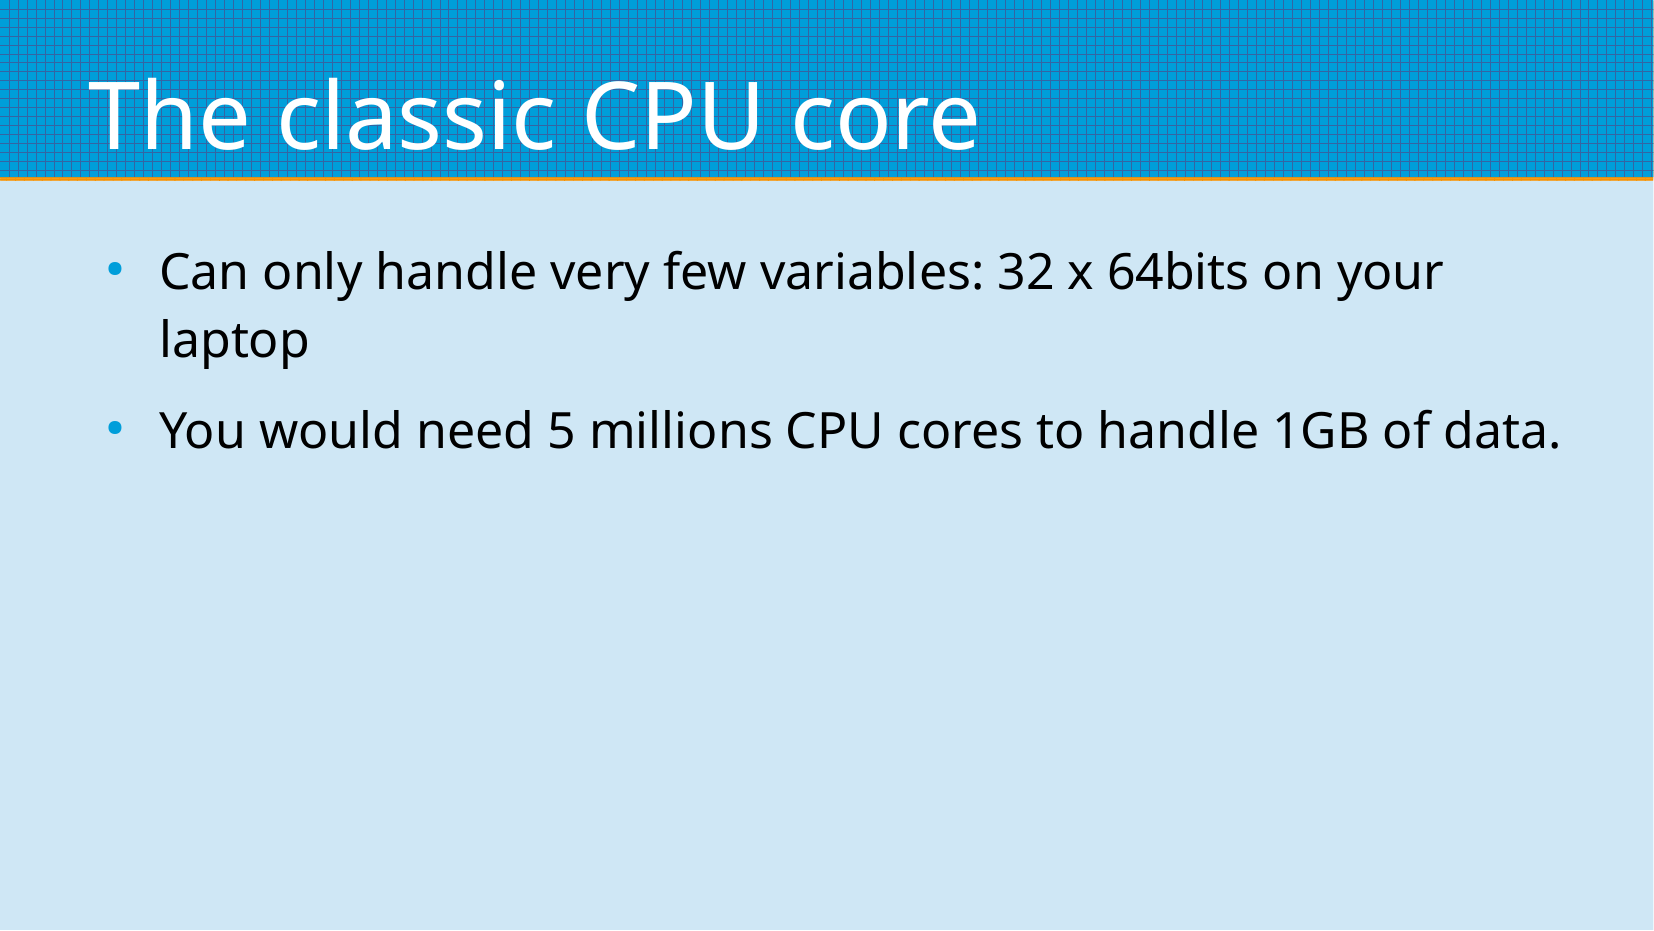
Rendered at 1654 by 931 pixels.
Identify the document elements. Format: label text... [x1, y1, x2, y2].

list Can only handle very few variables: 32 x 64bits on your laptop You would need 5 millions CPU cores to handle 1GB of data. [88, 236, 1565, 813]
title The classic CPU core [88, 14, 1565, 178]
